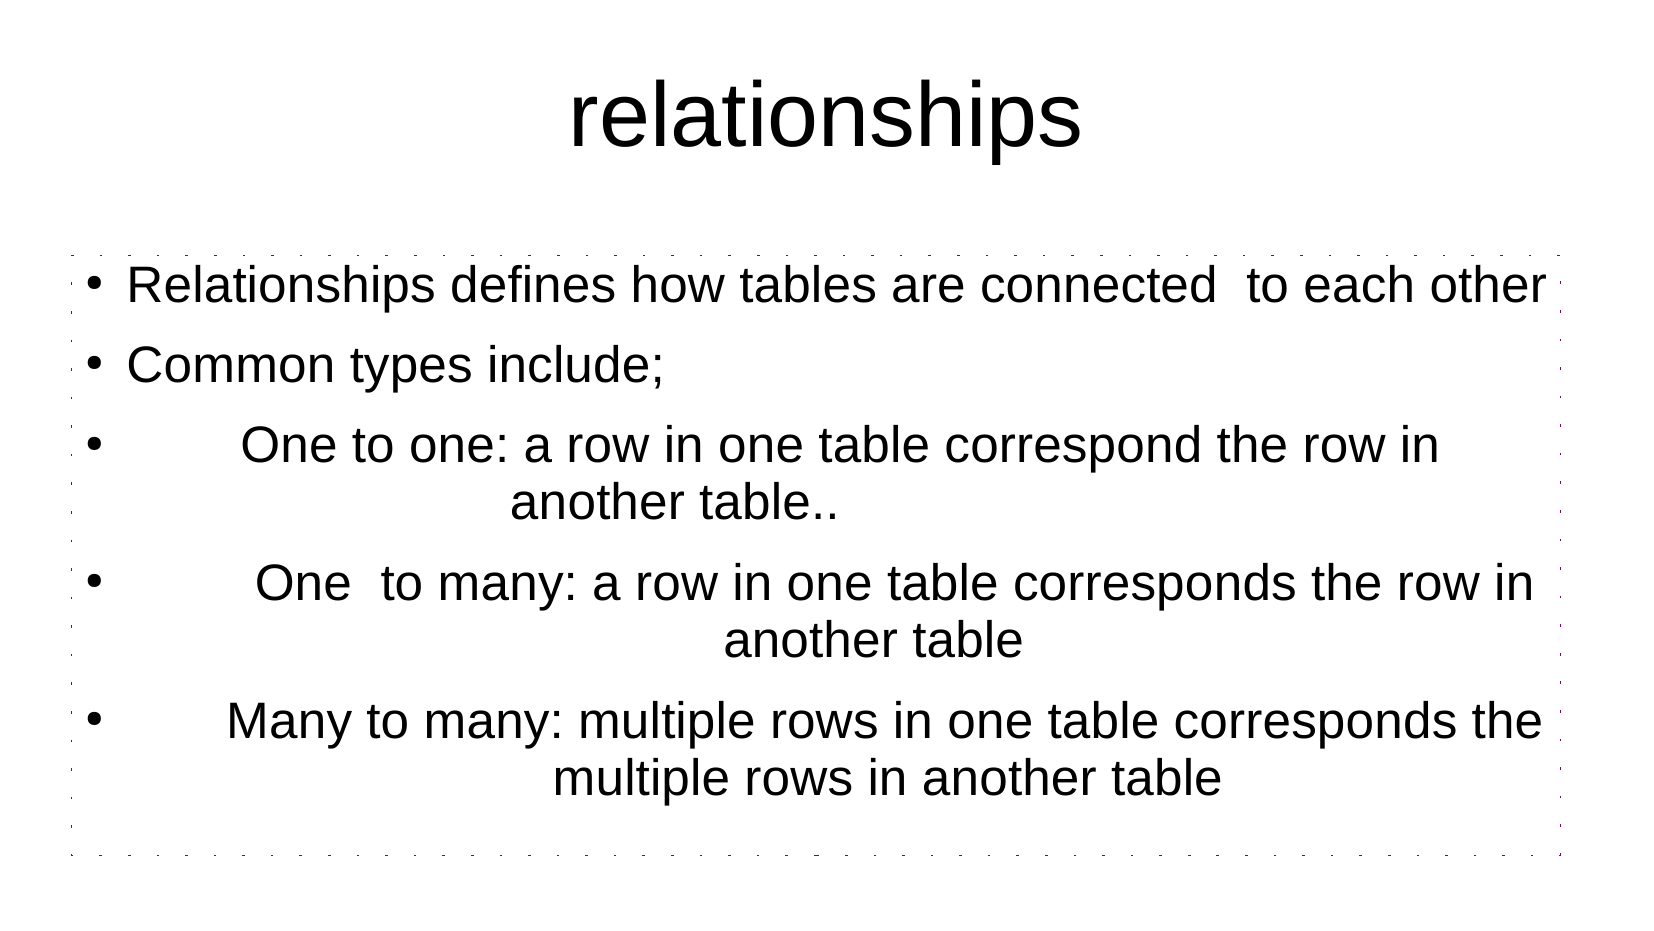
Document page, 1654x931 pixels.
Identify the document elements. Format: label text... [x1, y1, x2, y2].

title relationships [82, 37, 1571, 193]
list Relationships defines how tables are connected to each other Common types include; One to one: a row in one table correspond the row in another table.. One to many: a row in one table corresponds the row in another table Many to many: multiple rows in one table corresponds the multiple rows in another table [71, 255, 1561, 856]
